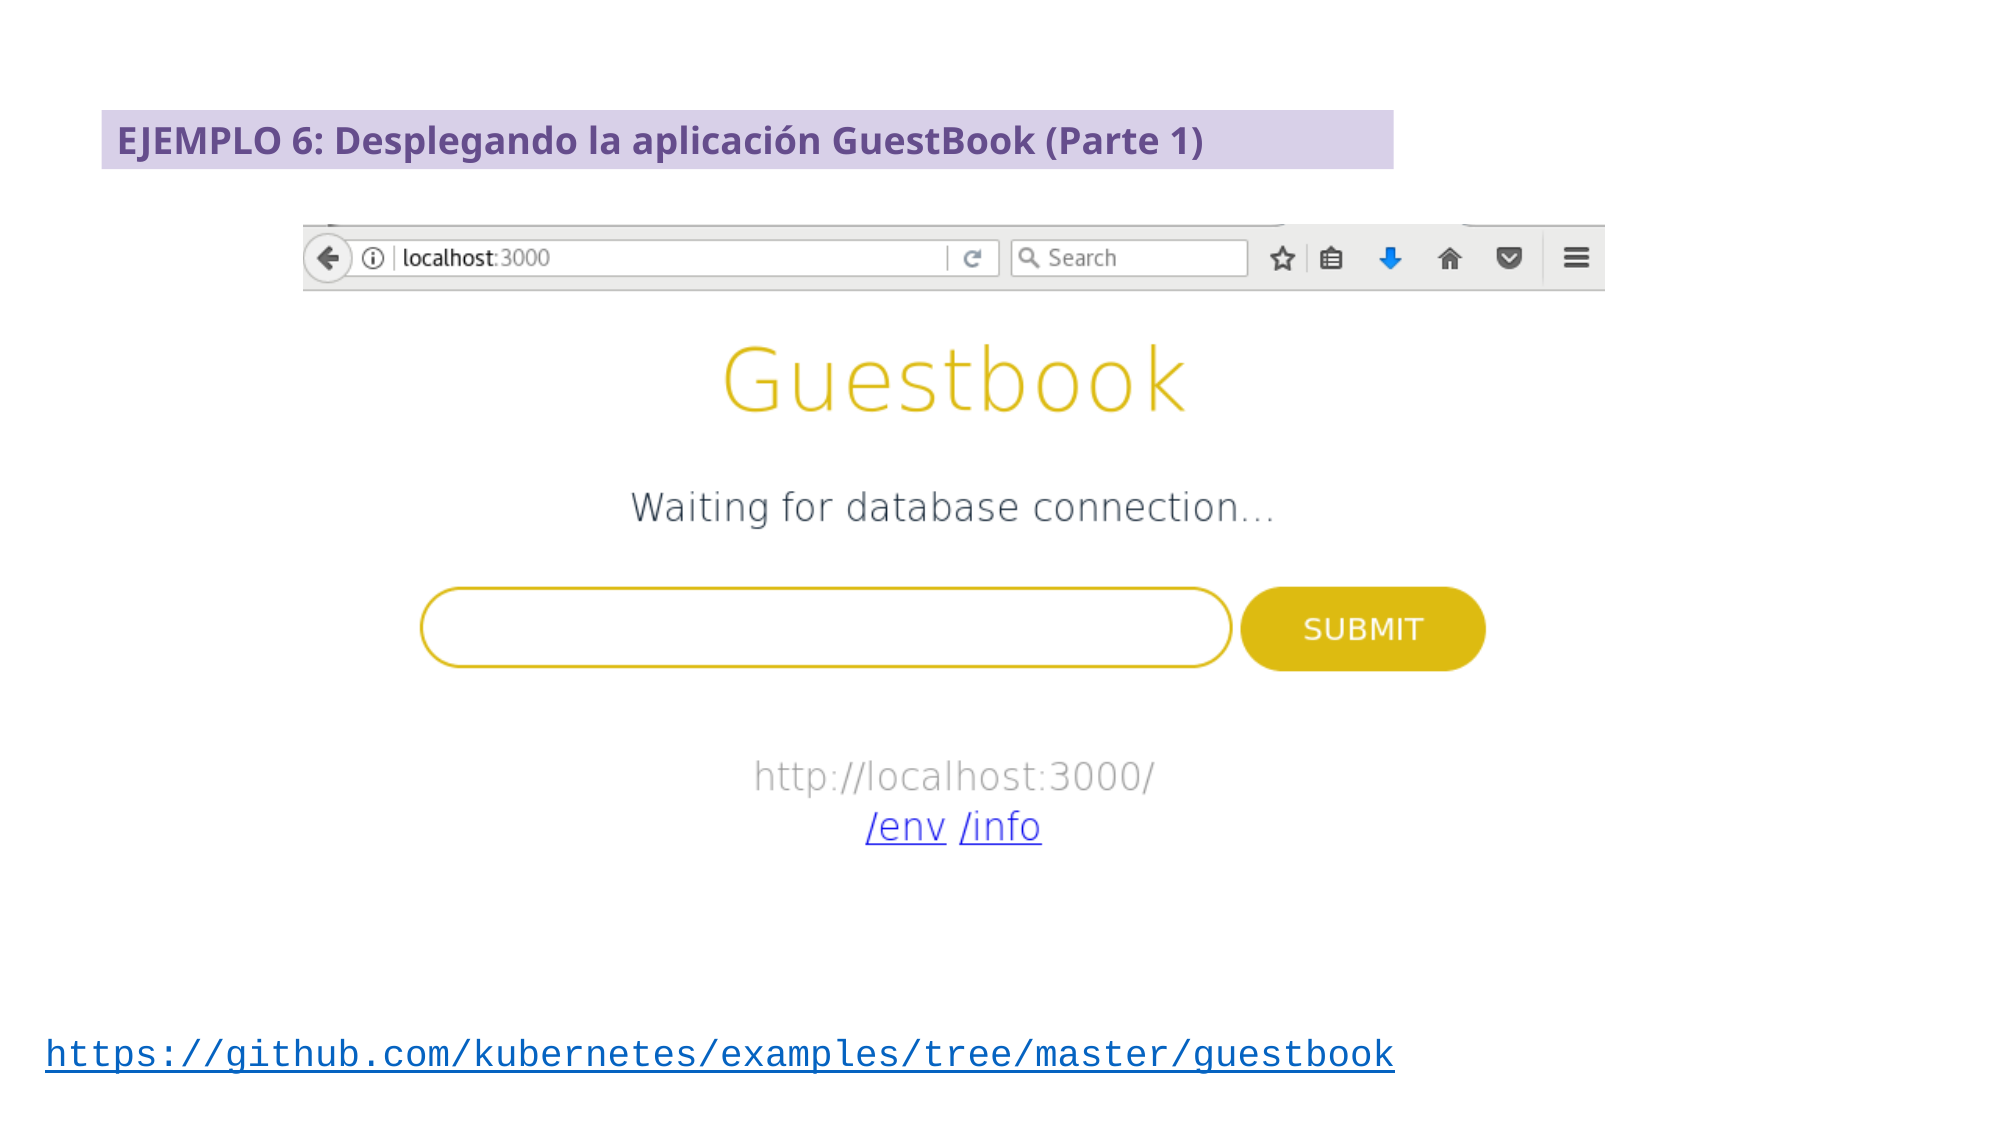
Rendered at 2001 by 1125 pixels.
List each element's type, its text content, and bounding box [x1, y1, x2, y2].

text_box https://github.com/kubernetes/examples/tree/master/guestbook [30, 1021, 1728, 1097]
text_box EJEMPLO 6: Desplegando la aplicación GuestBook (Parte 1) [101, 110, 1394, 170]
picture [303, 224, 1605, 936]
